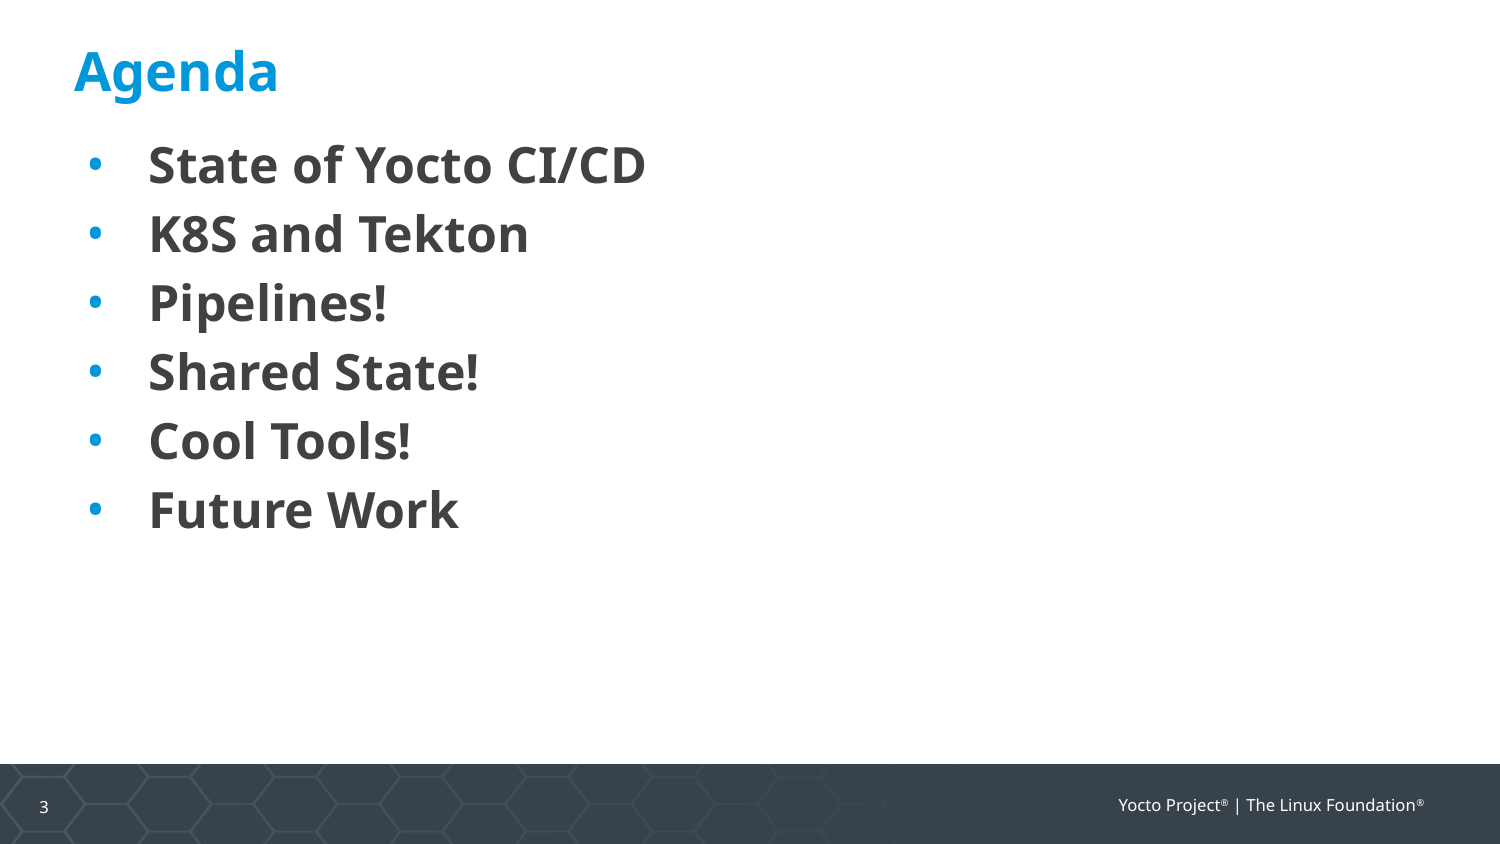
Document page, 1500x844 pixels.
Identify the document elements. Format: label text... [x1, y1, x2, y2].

list State of Yocto CI/CD K8S and Tekton Pipelines! Shared State! Cool Tools! Future Work [73, 124, 1425, 728]
picture [0, 0, 1500, 844]
title Agenda [74, 37, 1425, 114]
